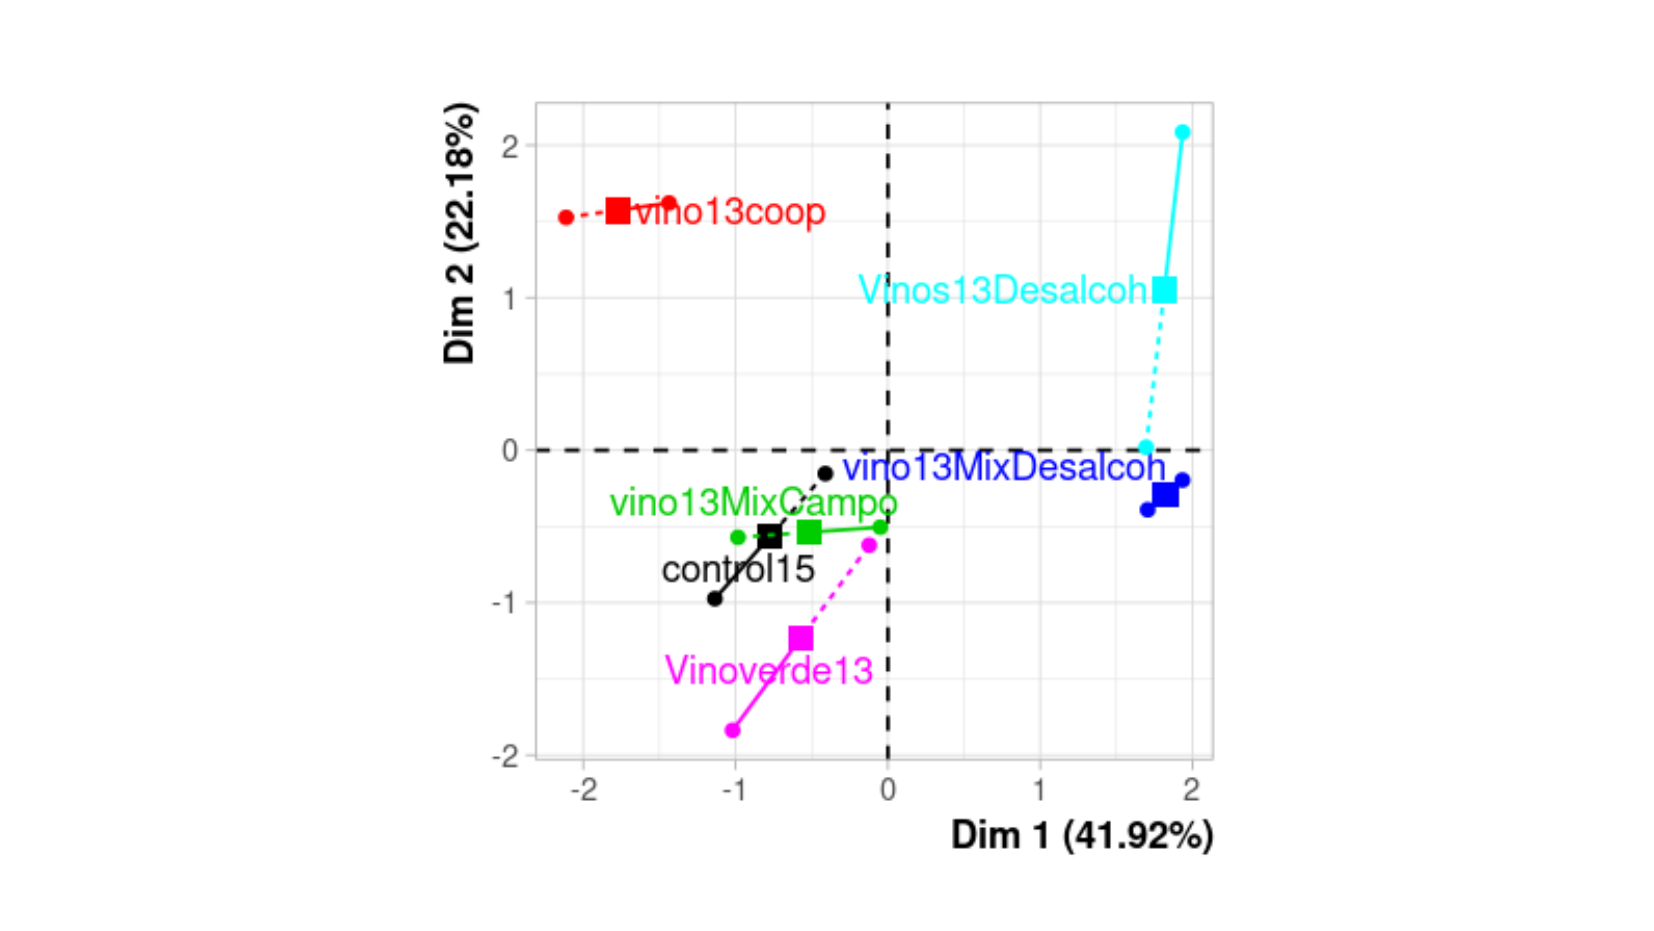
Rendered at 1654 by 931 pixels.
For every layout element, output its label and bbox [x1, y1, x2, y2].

picture [363, 90, 1321, 873]
